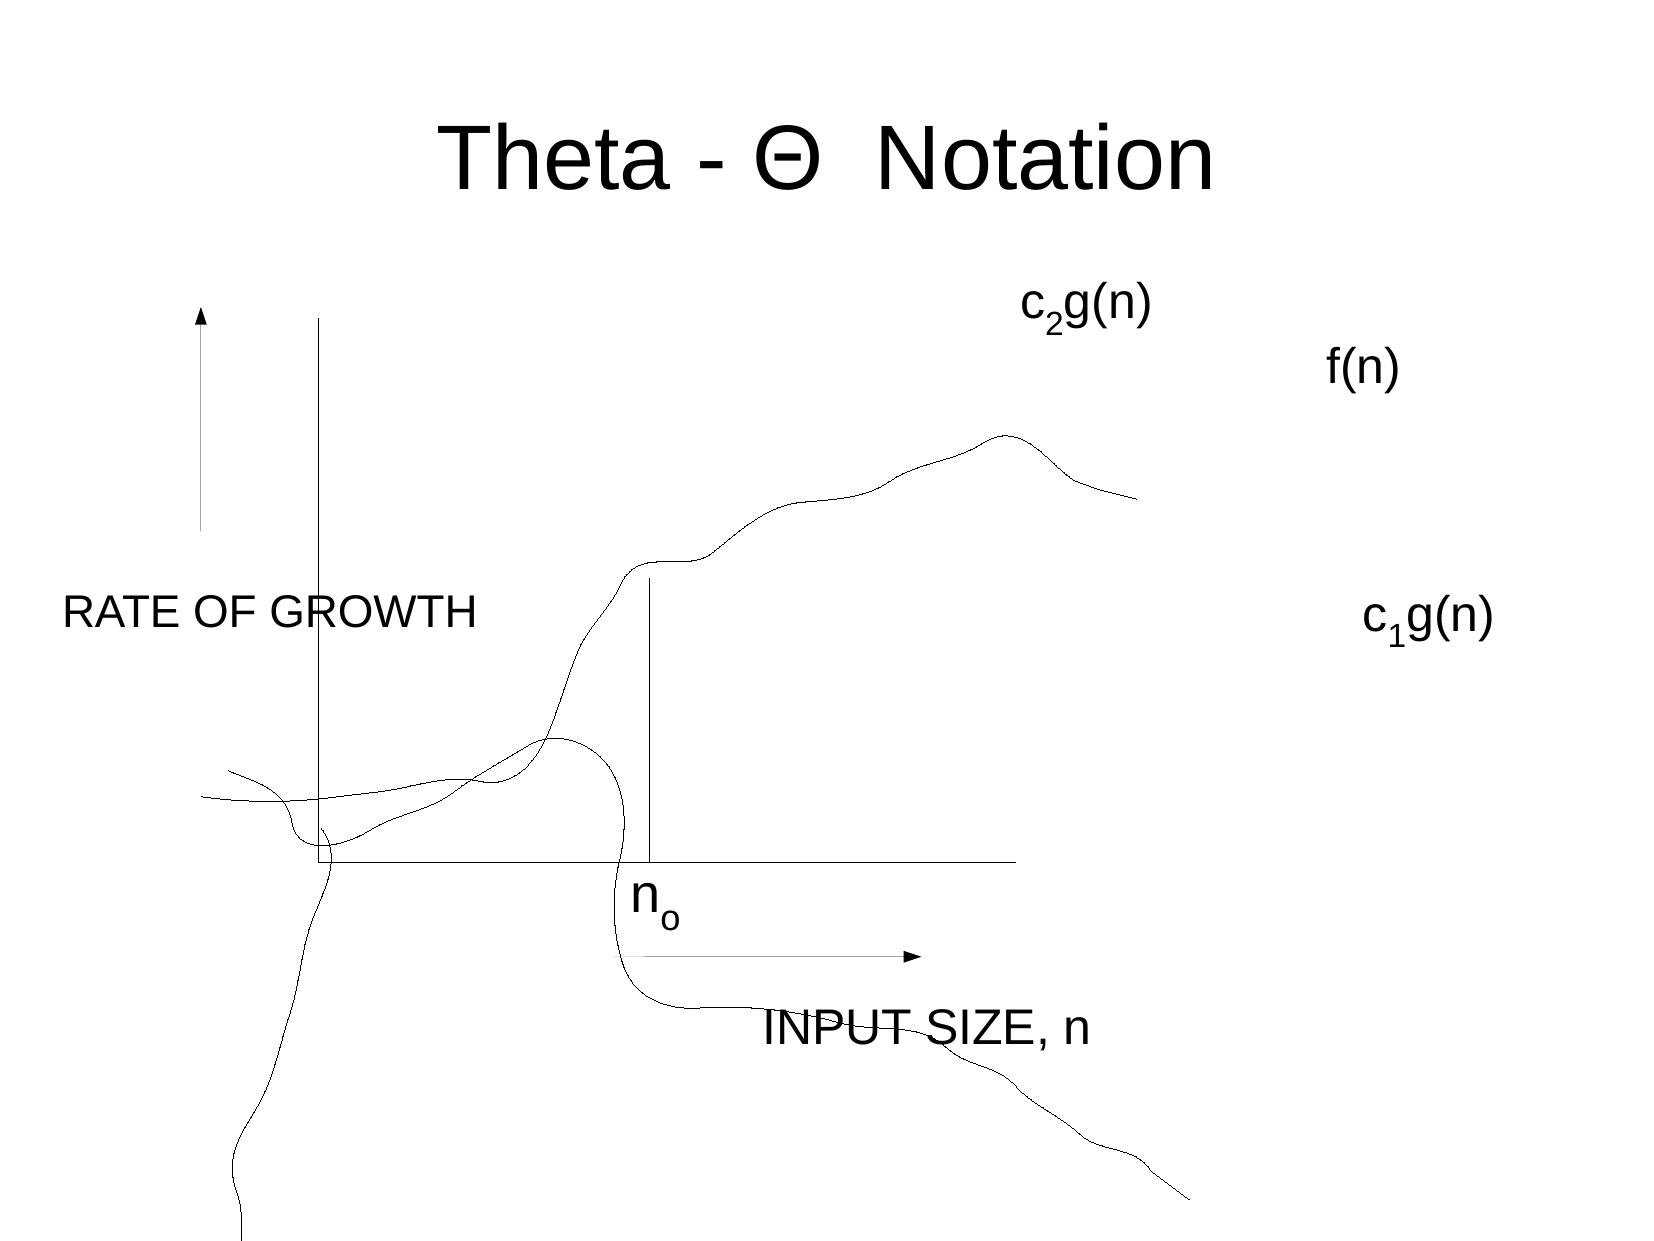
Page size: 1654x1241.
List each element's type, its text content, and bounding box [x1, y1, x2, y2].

text_box c1g(n) [1263, 578, 1595, 662]
title Theta - Θ Notation [82, 49, 1571, 257]
text_box c2g(n) [921, 265, 1252, 349]
text_box f(n) [1198, 330, 1530, 402]
text_box INPUT SIZE, n [714, 992, 1140, 1064]
text_box RATE OF GROWTH [47, 578, 296, 748]
text_box no [572, 856, 739, 945]
